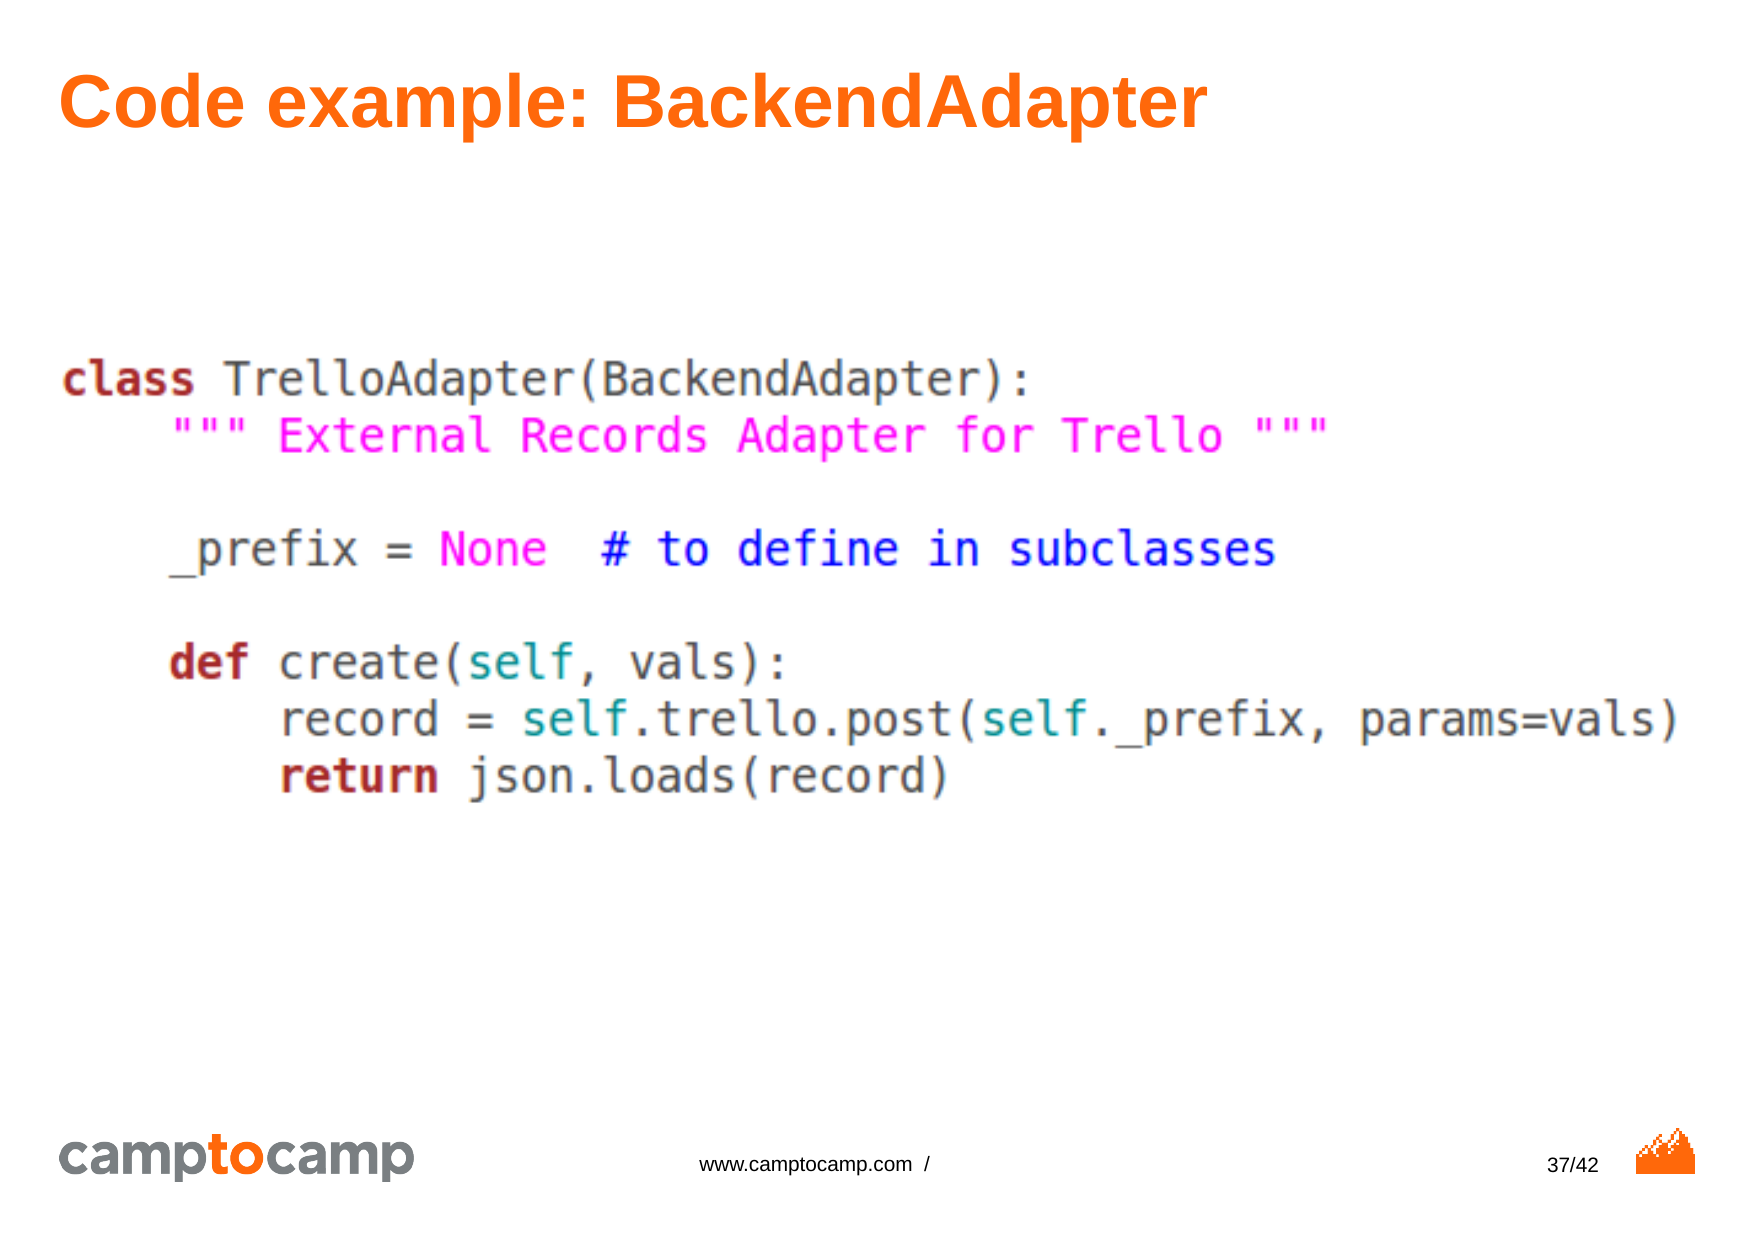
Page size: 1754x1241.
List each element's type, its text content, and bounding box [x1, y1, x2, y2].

picture [59, 1134, 414, 1182]
picture [59, 342, 1696, 840]
picture [1636, 1128, 1695, 1174]
title Code example: BackendAdapter [59, 59, 1695, 247]
